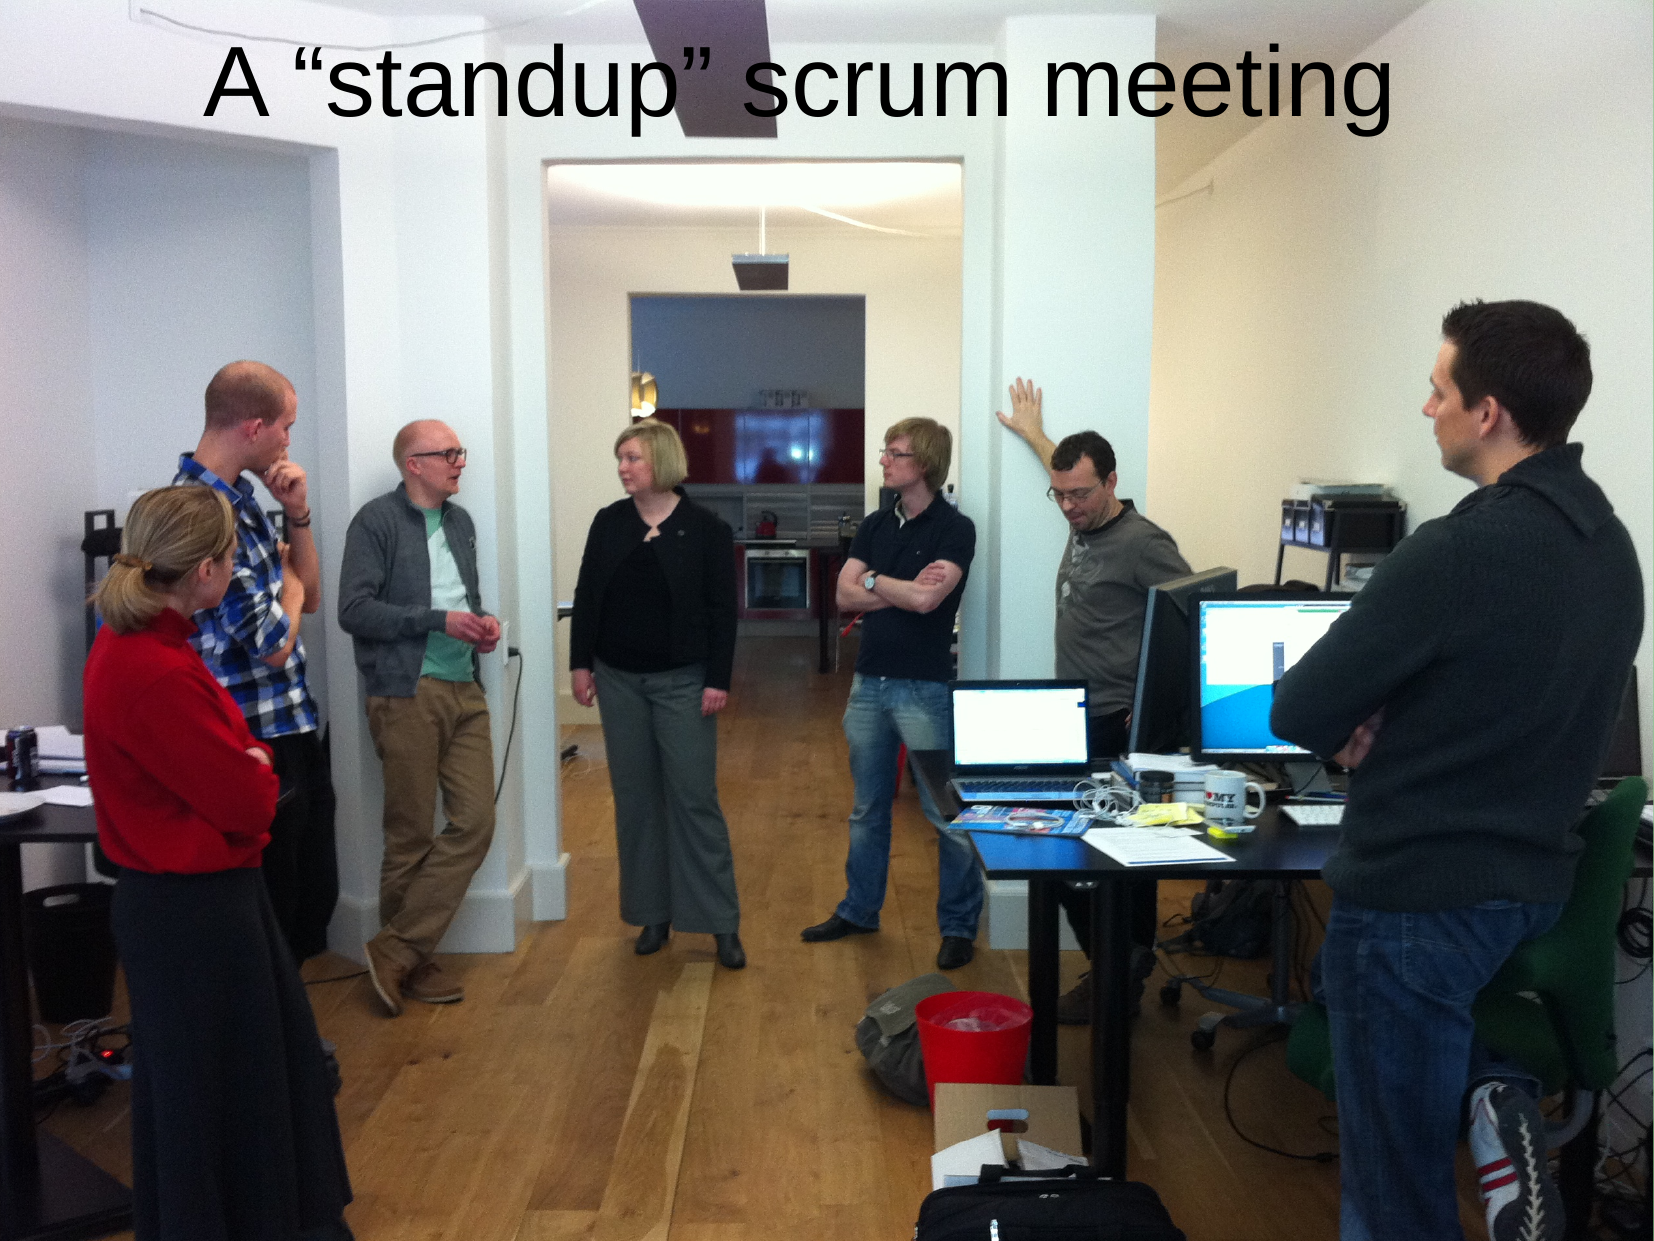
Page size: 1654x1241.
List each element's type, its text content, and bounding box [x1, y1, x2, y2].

picture [0, 0, 1654, 1241]
text_box A “standup” scrum meeting [188, 18, 1583, 257]
